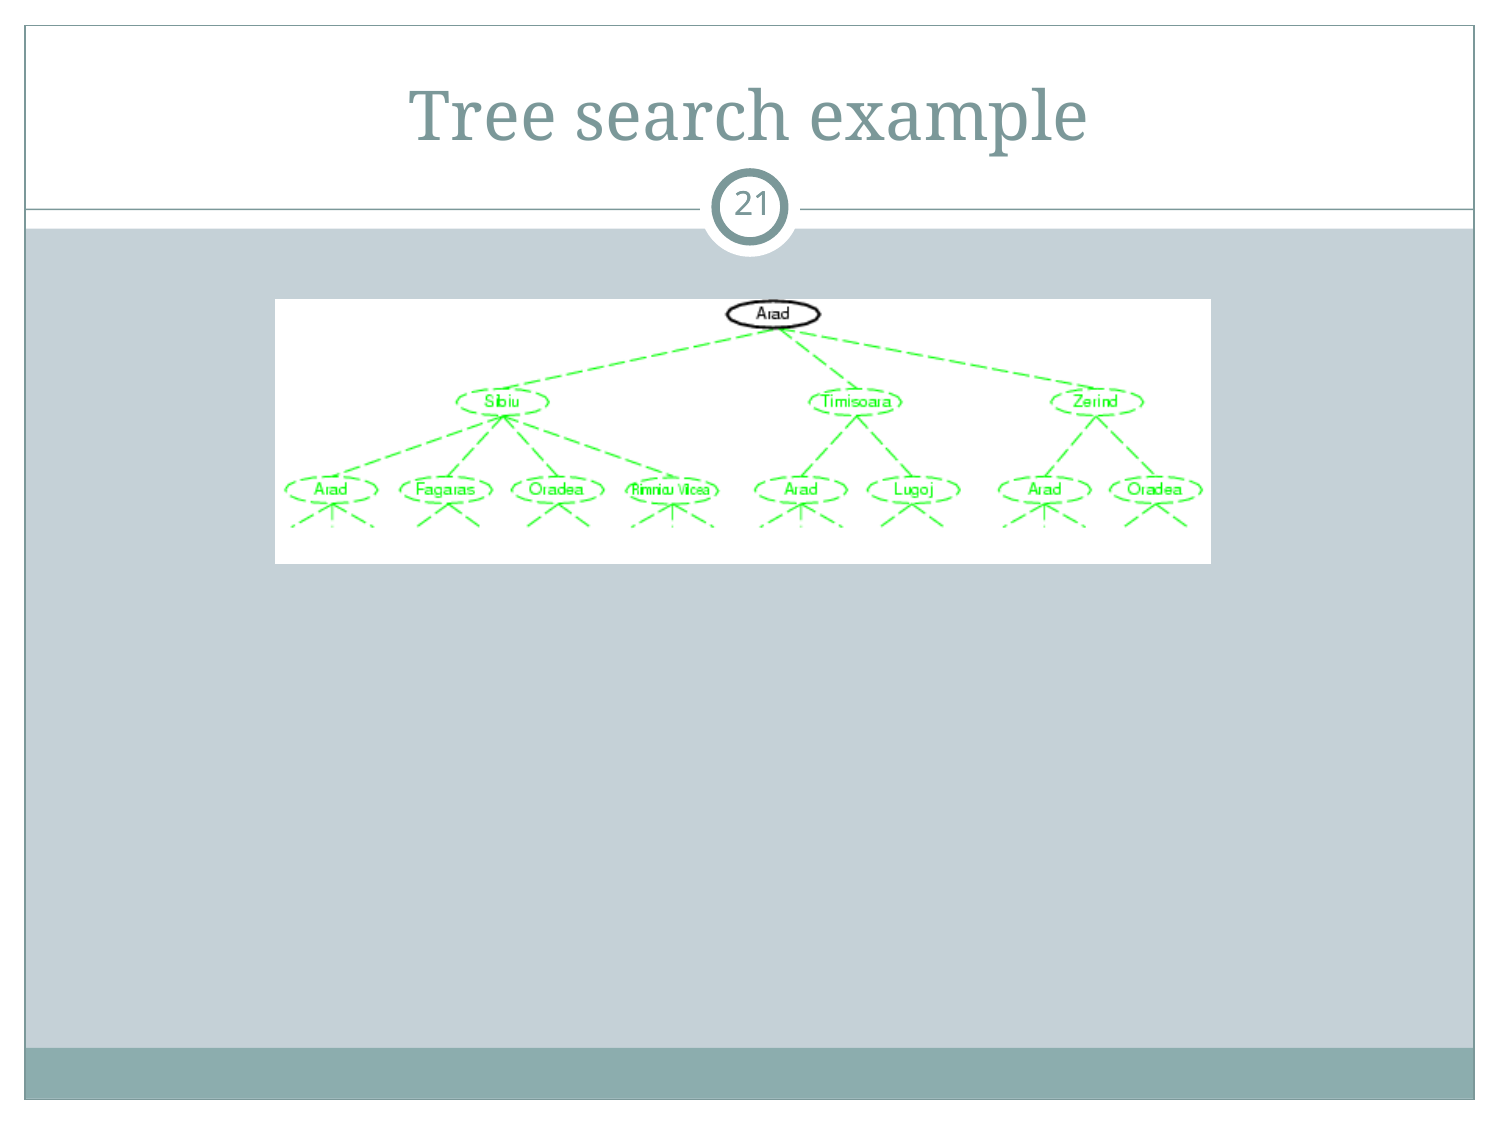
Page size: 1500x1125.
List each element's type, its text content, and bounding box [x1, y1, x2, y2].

slide_number <number> [715, 168, 791, 241]
picture [275, 299, 1211, 564]
title Tree search example [49, 37, 1450, 162]
